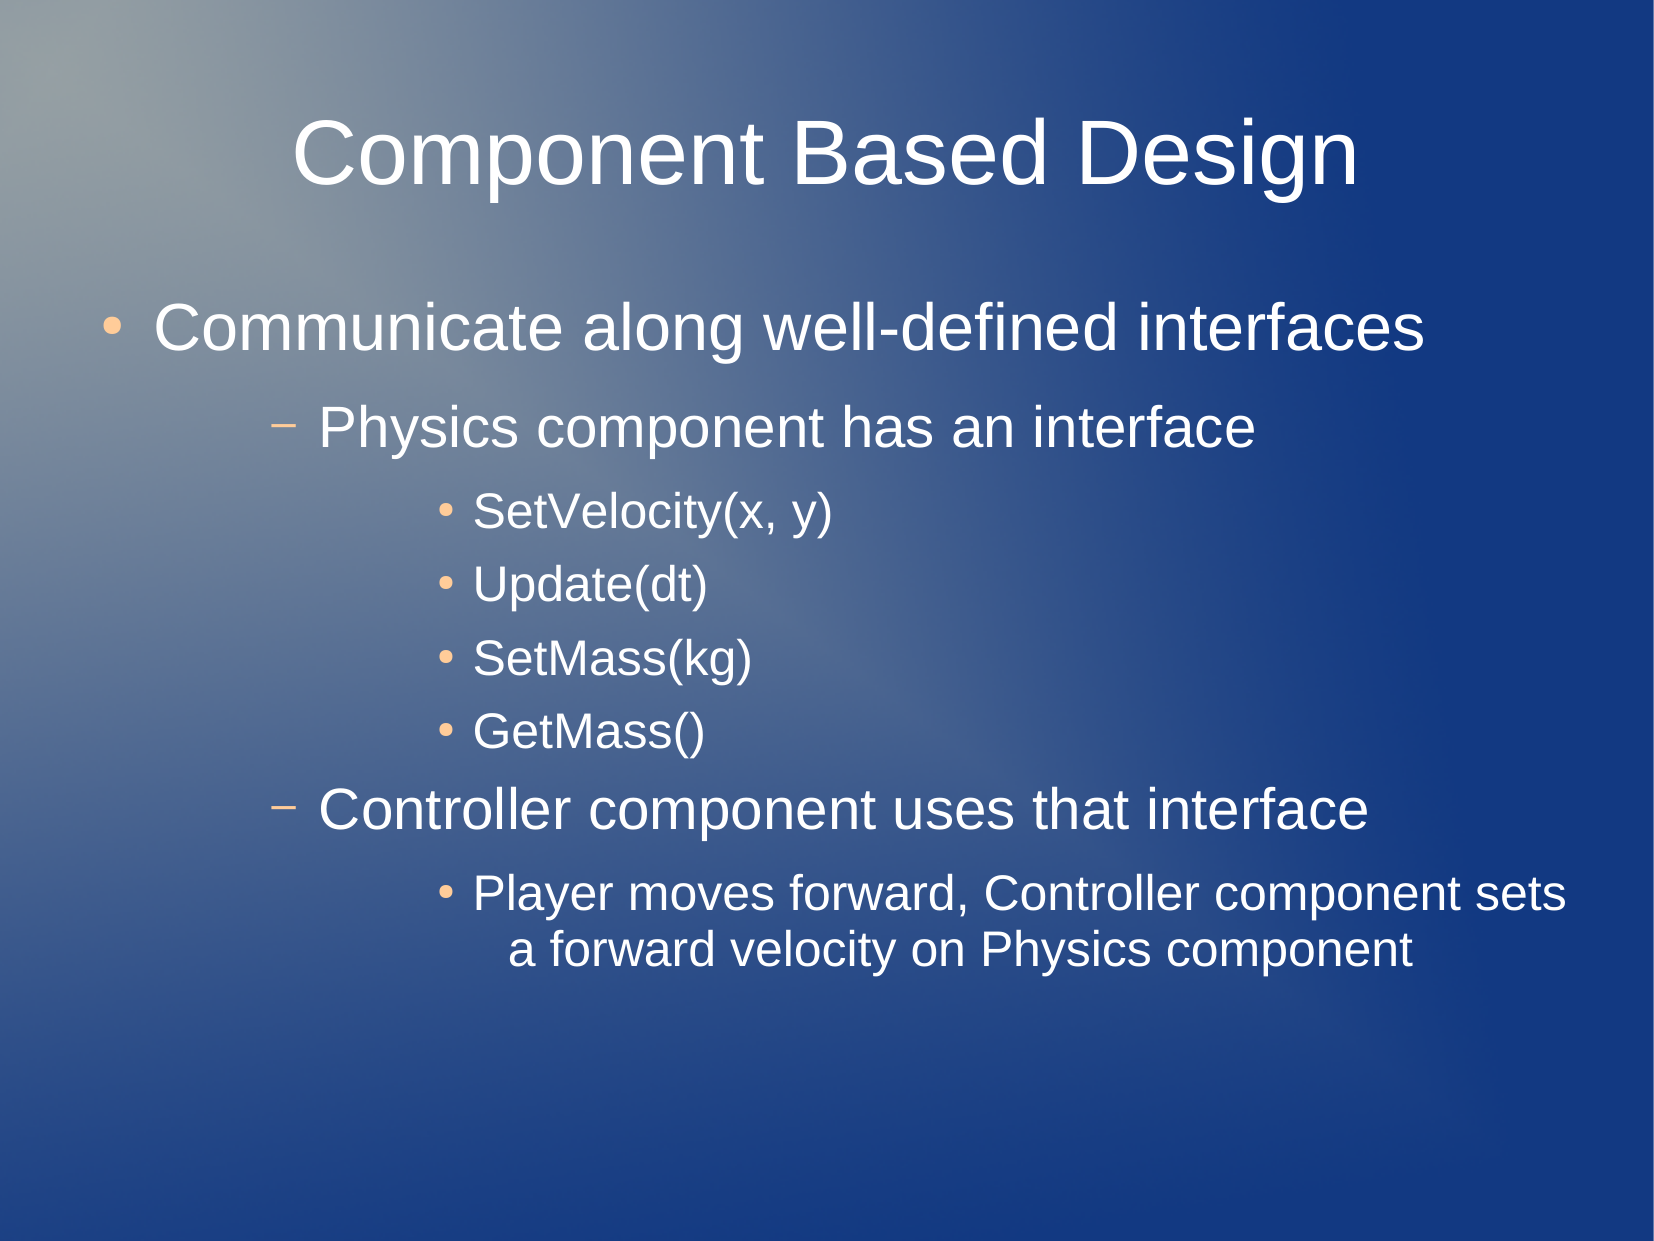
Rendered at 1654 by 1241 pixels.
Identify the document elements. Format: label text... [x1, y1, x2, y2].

list Communicate along well-defined interfaces Physics component has an interface SetVelocity(x, y) Update(dt) SetMass(kg) GetMass() Controller component uses that interface Player moves forward, Controller component sets a forward velocity on Physics component [82, 290, 1571, 1109]
title Component Based Design [82, 49, 1571, 257]
picture [0, 0, 1654, 1241]
